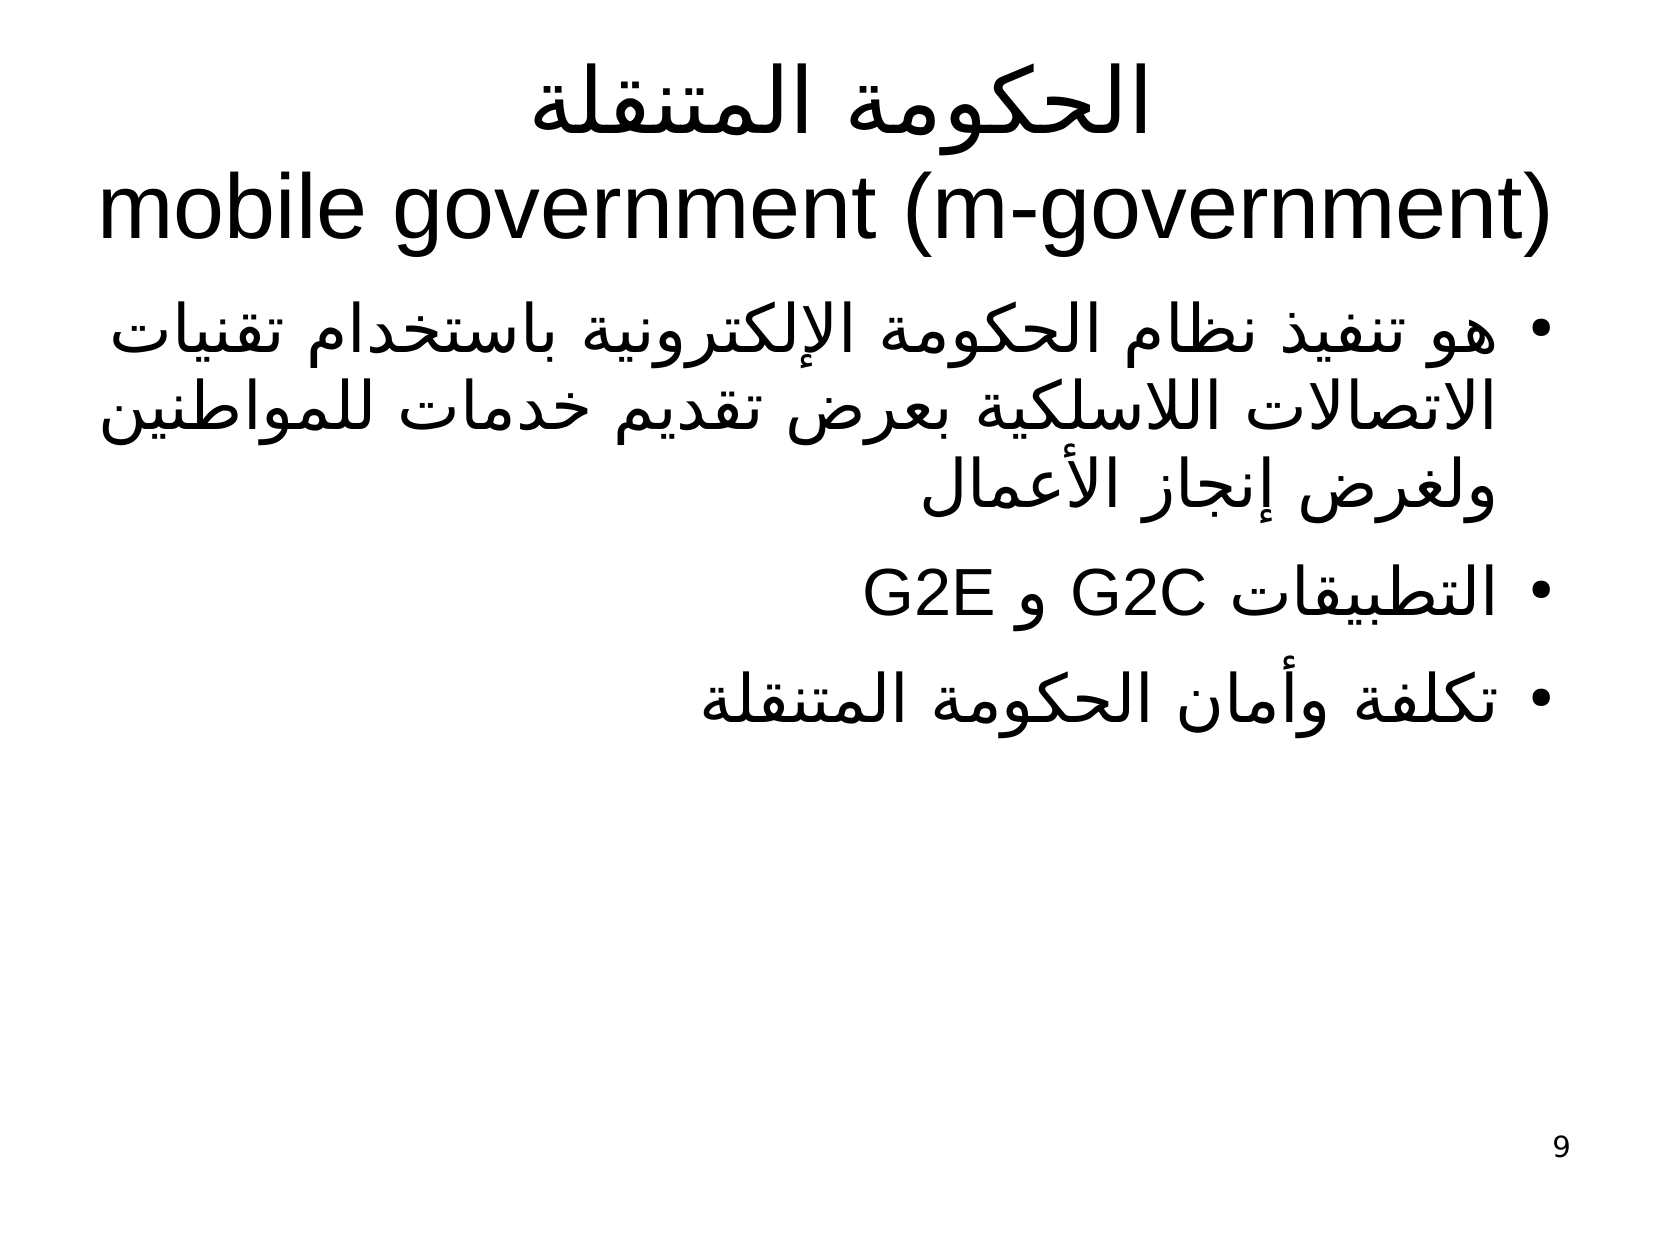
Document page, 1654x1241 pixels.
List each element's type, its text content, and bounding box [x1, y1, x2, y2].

list هو تنفيذ نظام الحكومة الإلكترونية باستخدام تقنيات الاتصالات اللاسلكية بعرض تقديم خدمات للمواطنين ولغرض إنجاز الأعمال التطبيقات G2C و G2E تكلفة وأمان الحكومة المتنقلة [82, 290, 1571, 1010]
title الحكومة المتنقلة mobile government (m-government) [82, 46, 1571, 260]
